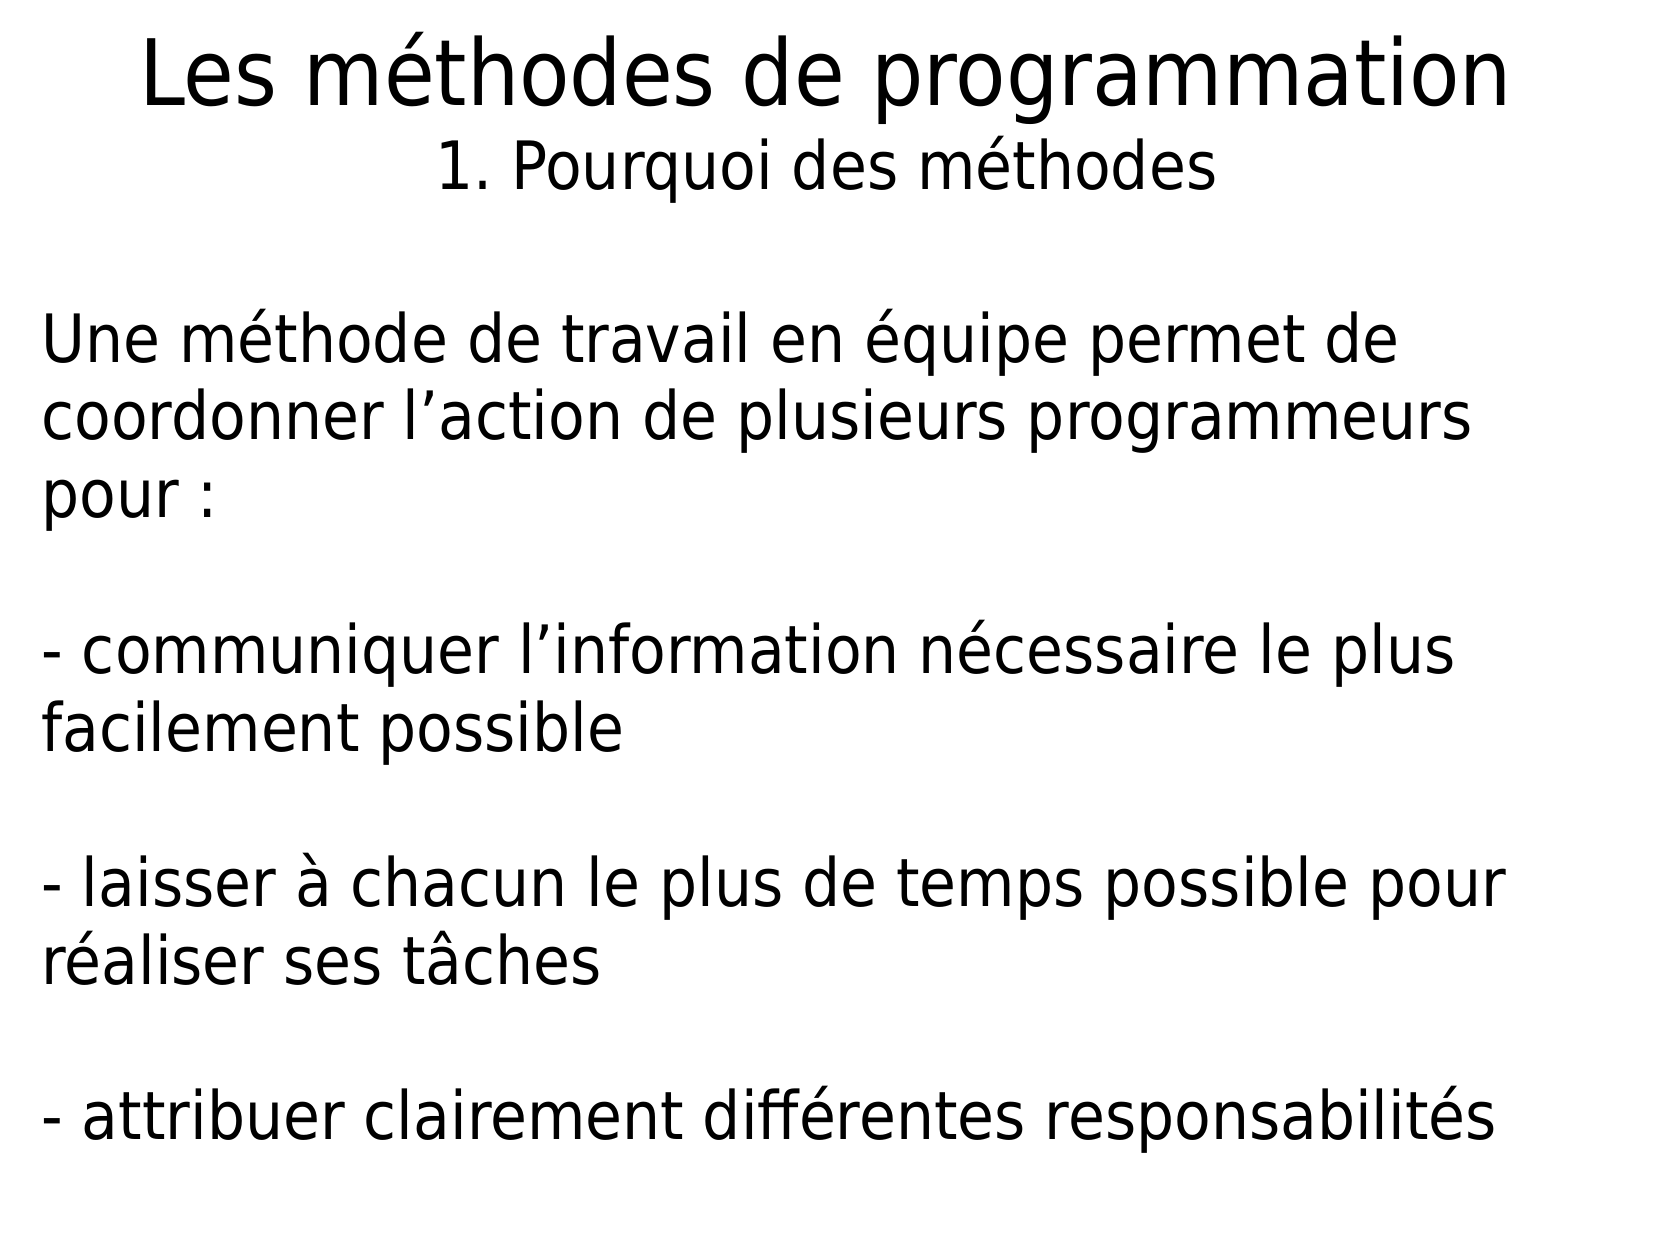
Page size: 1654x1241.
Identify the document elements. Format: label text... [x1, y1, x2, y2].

title Une méthode de travail en équipe permet de coordonner l’action de plusieurs programmeurs pour : - communiquer l’information nécessaire le plus facilement possible - laisser à chacun le plus de temps possible pour réaliser ses tâches - attribuer clairement différentes responsabilités [41, 222, 1613, 1183]
title Les méthodes de programmation 1. Pourquoi des méthodes [41, 12, 1613, 214]
